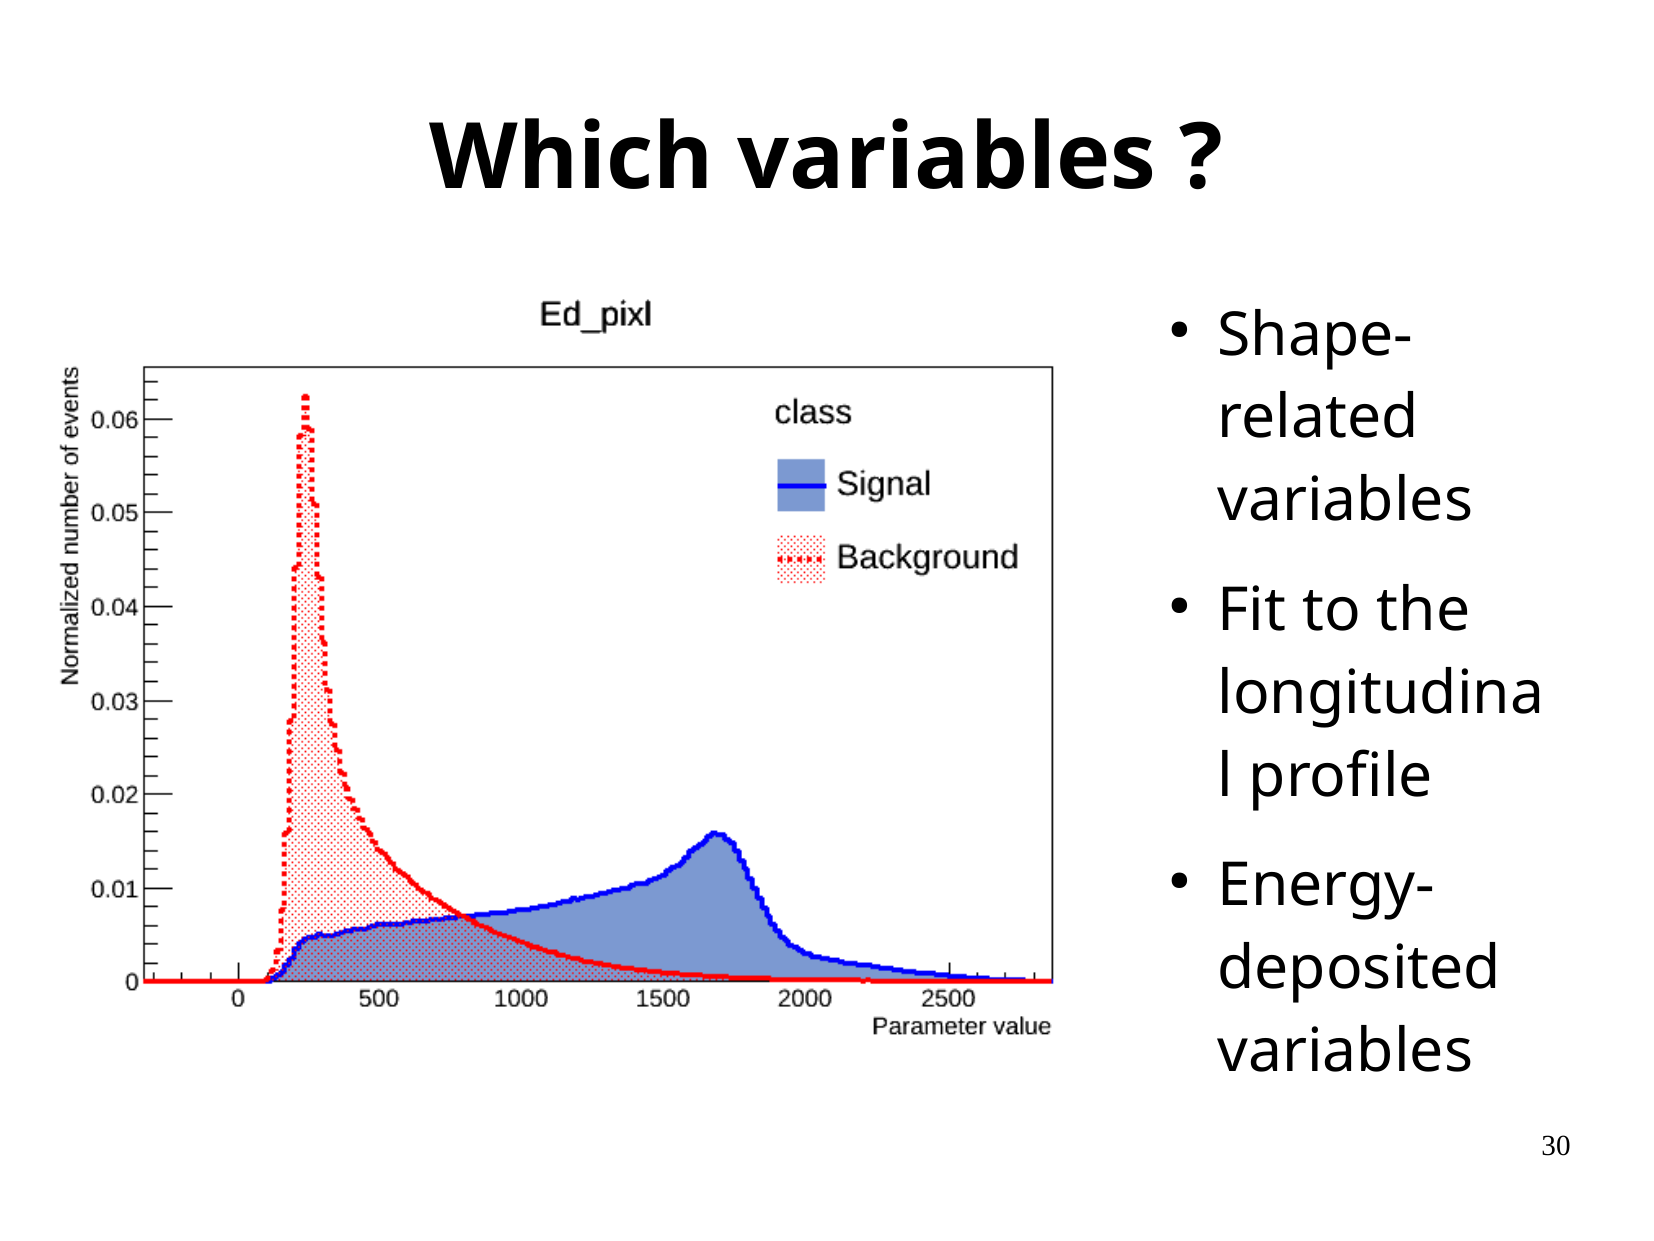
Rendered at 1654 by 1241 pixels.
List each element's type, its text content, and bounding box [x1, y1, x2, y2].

list Shape-related variables Fit to the longitudinal profile Energy-deposited variables [1152, 290, 1551, 1095]
picture [31, 290, 1166, 1059]
title Which variables ? [82, 49, 1571, 257]
